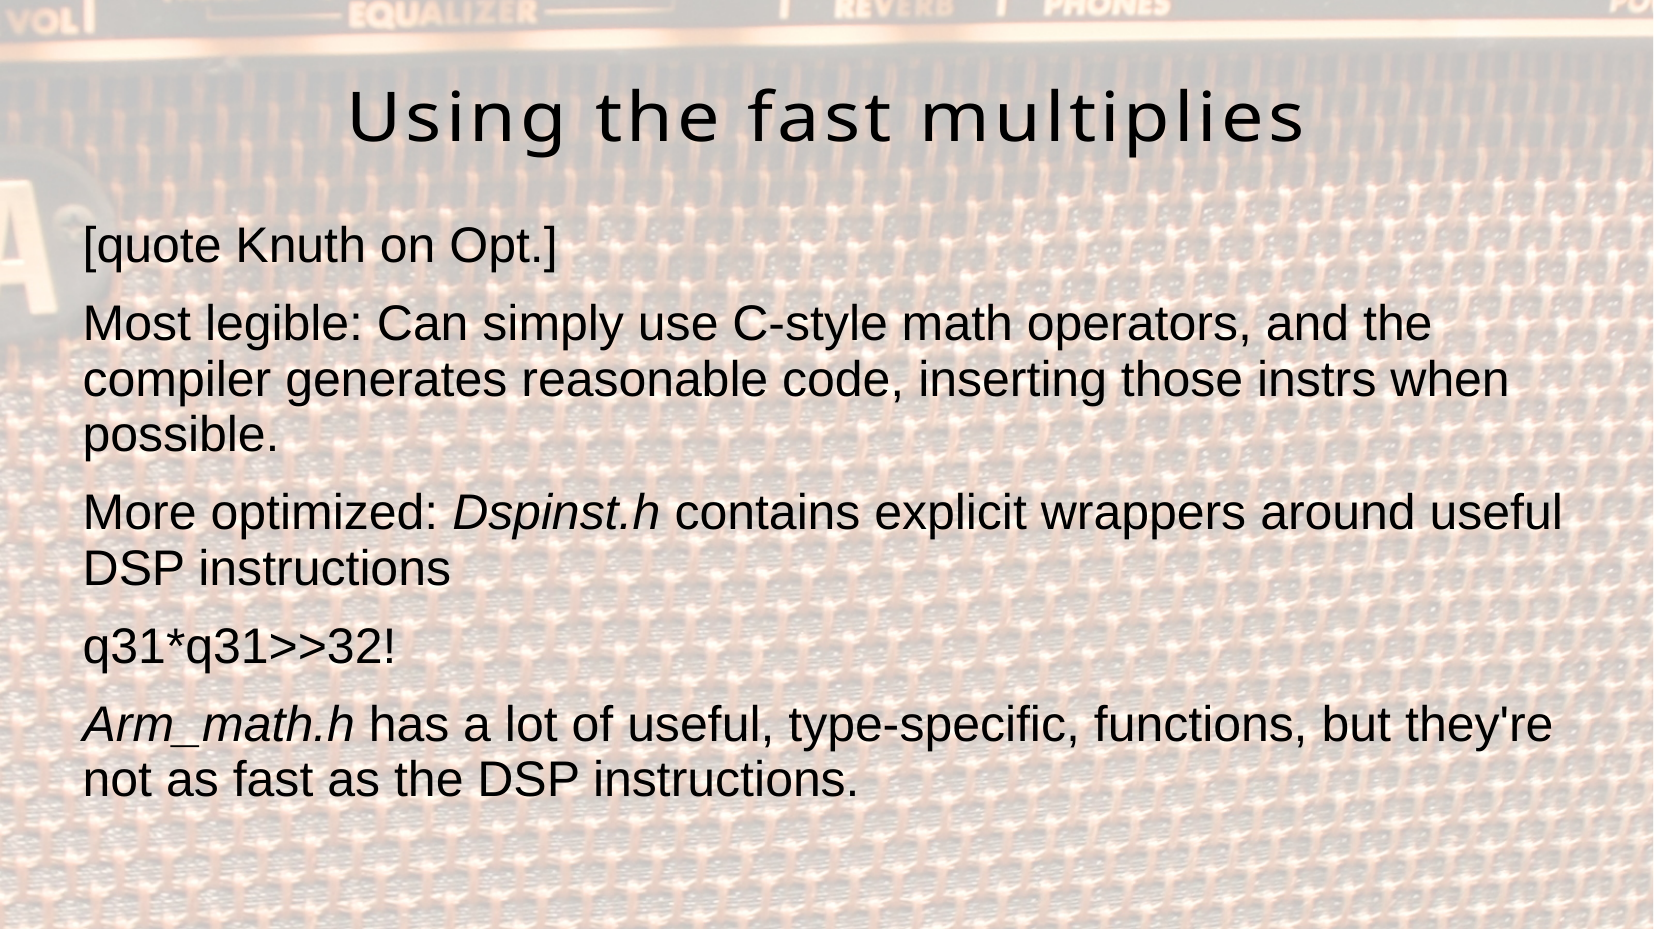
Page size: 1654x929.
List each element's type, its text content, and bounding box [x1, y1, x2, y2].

title Using the fast multiplies [82, 36, 1571, 192]
picture [0, 0, 1654, 929]
list [quote Knuth on Opt.] Most legible: Can simply use C-style math operators, and the compiler generates reasonable code, inserting those instrs when possible. More optimized: Dspinst.h contains explicit wrappers around useful DSP instructions q31*q31>>32! Arm_math.h has a lot of useful, type-specific, functions, but they're not as fast as the DSP instructions. [82, 217, 1571, 756]
